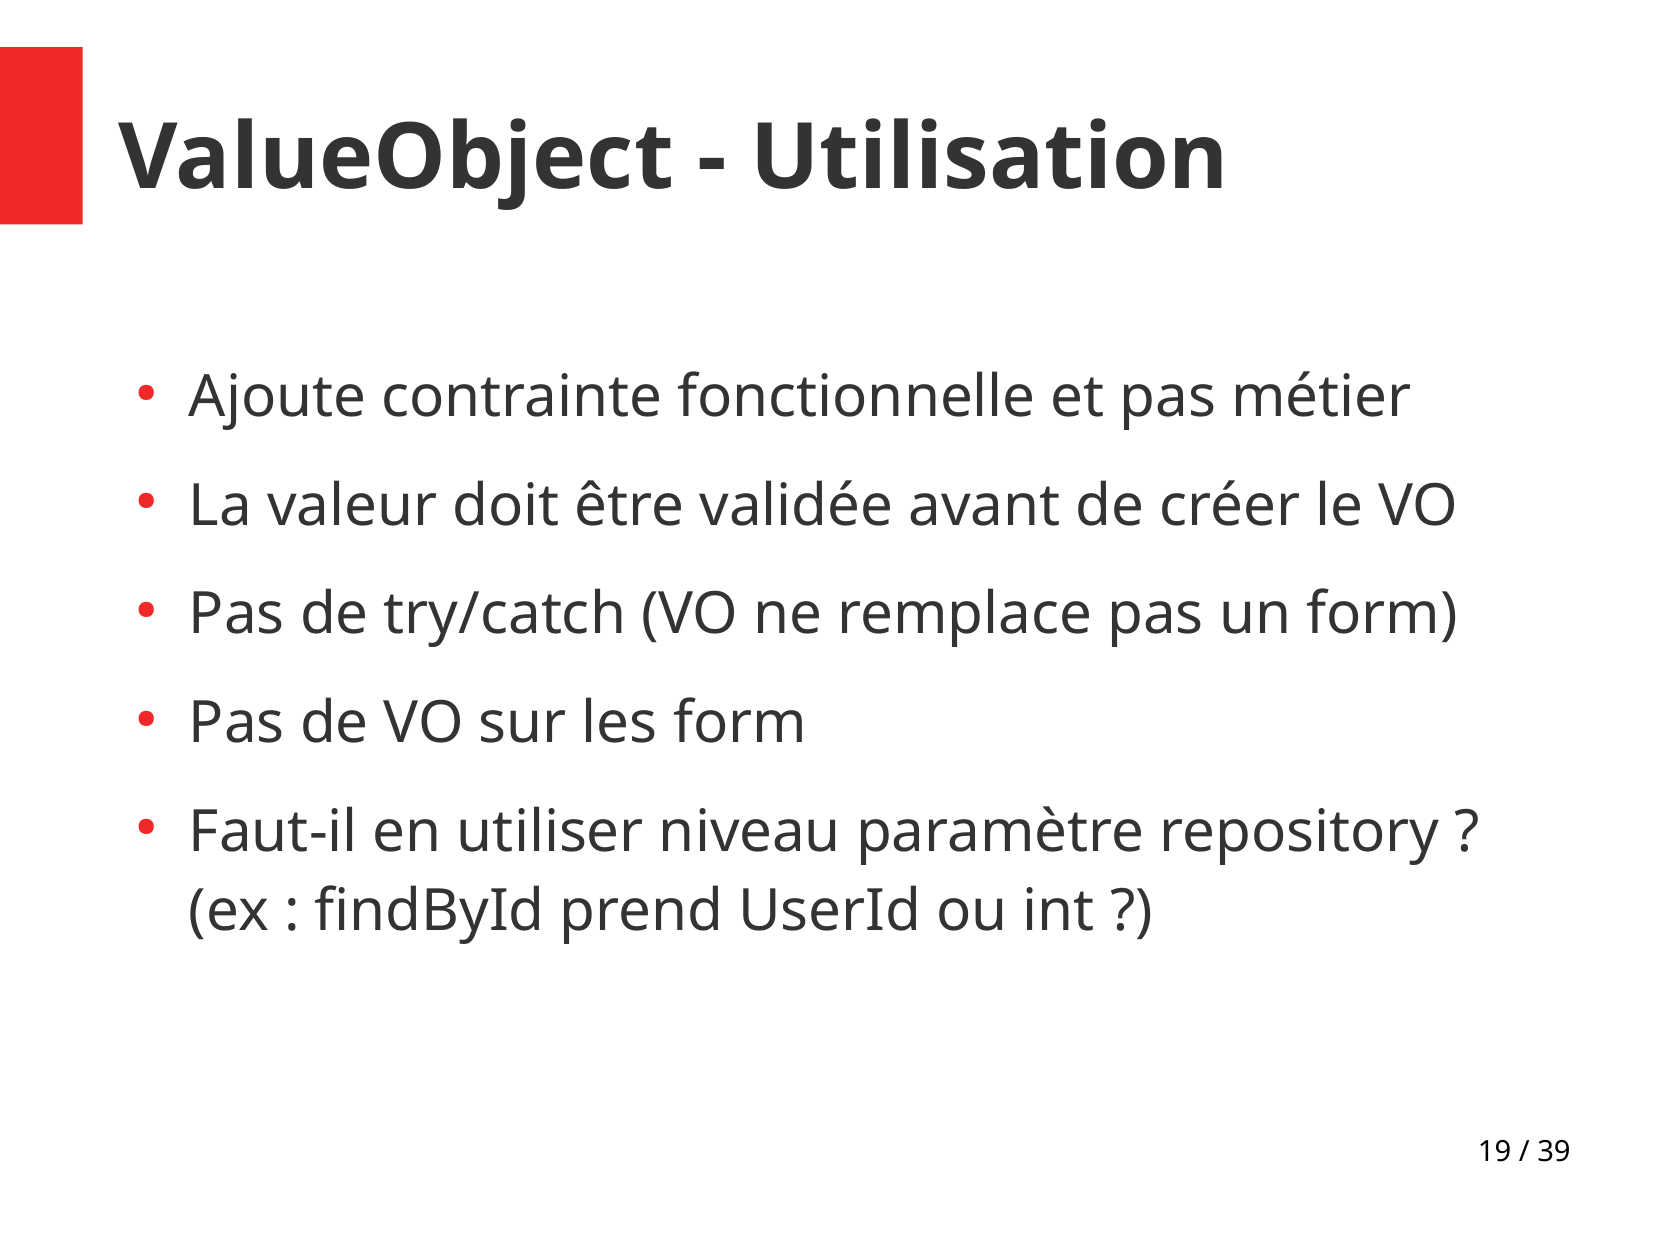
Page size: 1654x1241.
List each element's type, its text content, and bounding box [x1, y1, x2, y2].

list Ajoute contrainte fonctionnelle et pas métier La valeur doit être validée avant de créer le VO Pas de try/catch (VO ne remplace pas un form) Pas de VO sur les form Faut-il en utiliser niveau paramètre repository ? (ex : findById prend UserId ou int ?) [118, 354, 1536, 1074]
title ValueObject - Utilisation [118, 49, 1571, 257]
